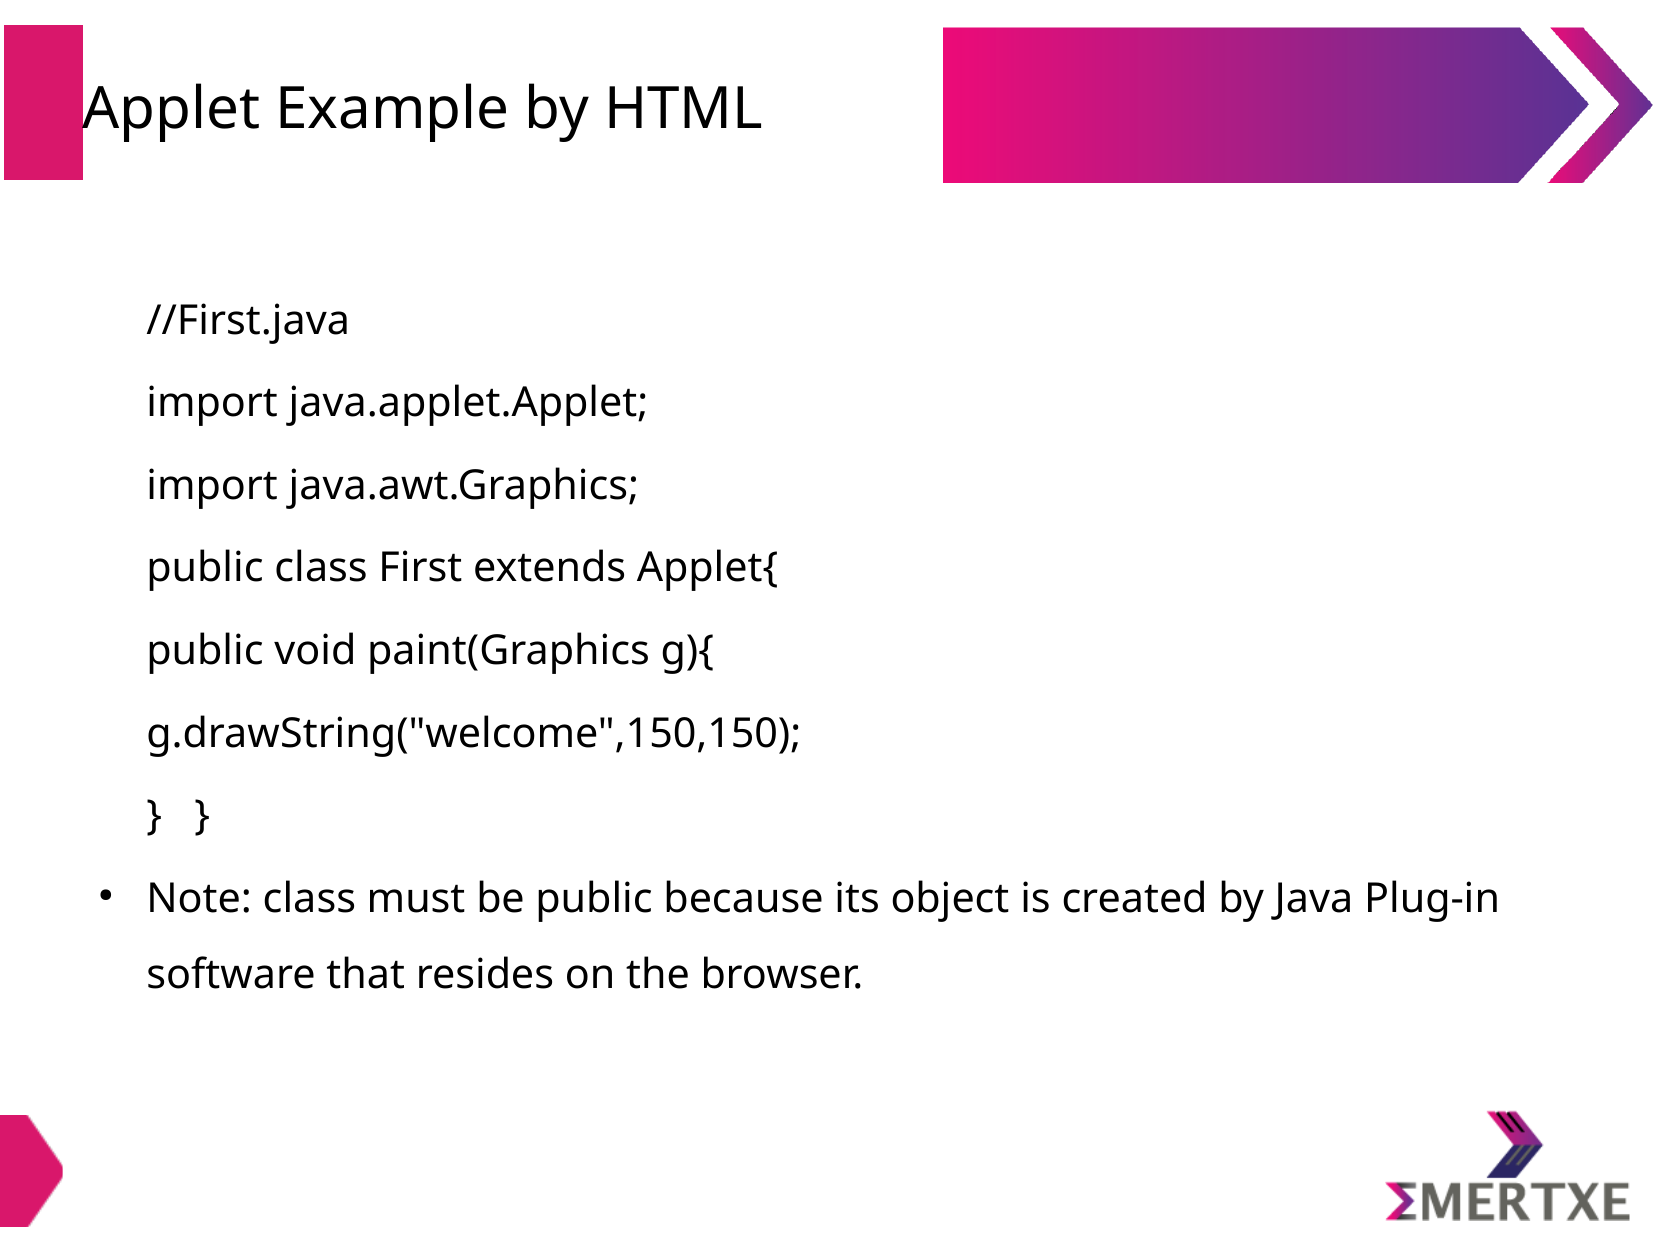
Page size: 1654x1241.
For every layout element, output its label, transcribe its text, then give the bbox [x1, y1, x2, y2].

list //First.java import java.applet.Applet; import java.awt.Graphics; public class First extends Applet{ public void paint(Graphics g){ g.drawString("welcome",150,150); } } Note: class must be public because its object is created by Java Plug-in software that resides on the browser. [82, 290, 1571, 1010]
picture [1571, 27, 1653, 183]
picture [1385, 1107, 1631, 1221]
title Applet Example by HTML [82, 2, 1571, 210]
